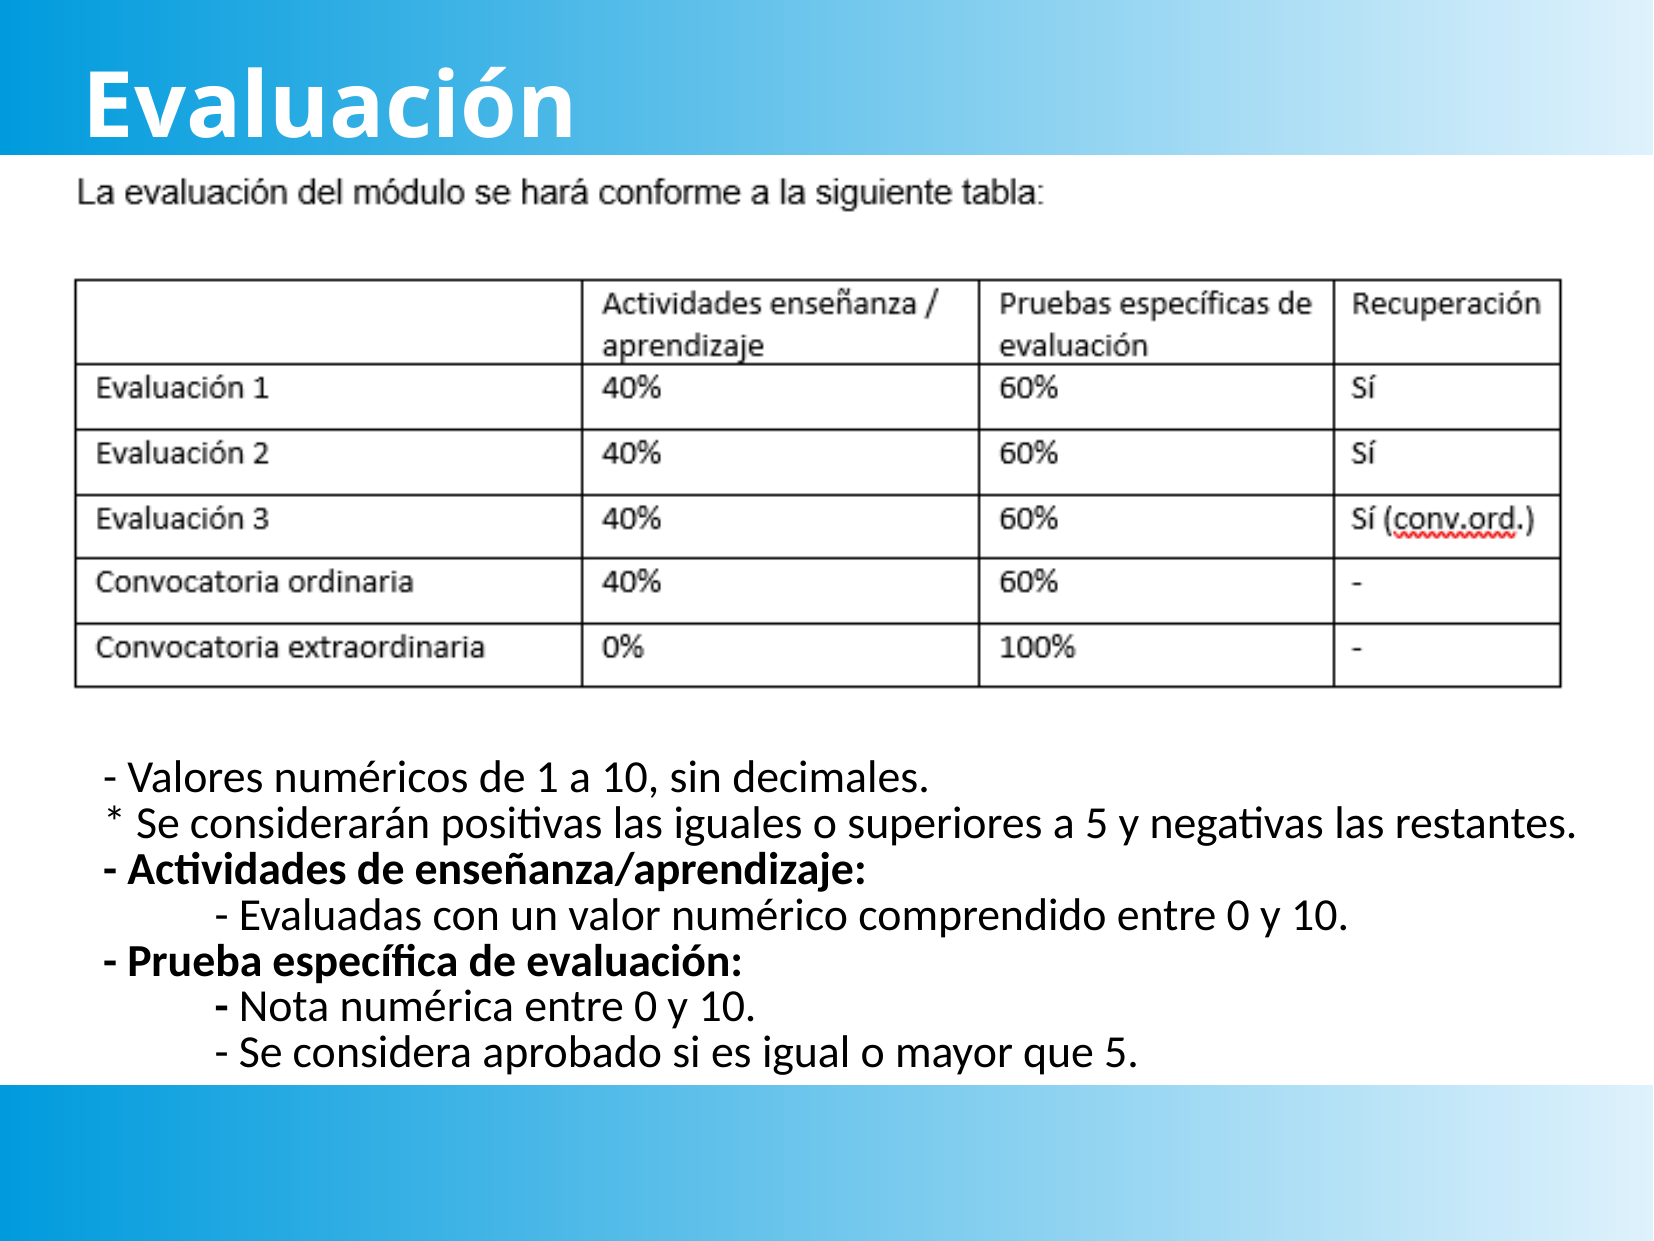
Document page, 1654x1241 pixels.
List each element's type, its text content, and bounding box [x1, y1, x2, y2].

picture [47, 165, 1595, 733]
text_box - Valores numéricos de 1 a 10, sin decimales. * Se considerarán positivas las iguales o superiores a 5 y negativas las restantes. - Actividades de enseñanza/aprendizaje: - Evaluadas con un valor numérico comprendido entre 0 y 10. - Prueba específica de evaluación: - Nota numérica entre 0 y 10. - Se considera aprobado si es igual o mayor que 5. [50, 751, 1605, 1087]
title Evaluación [82, 9, 1571, 165]
